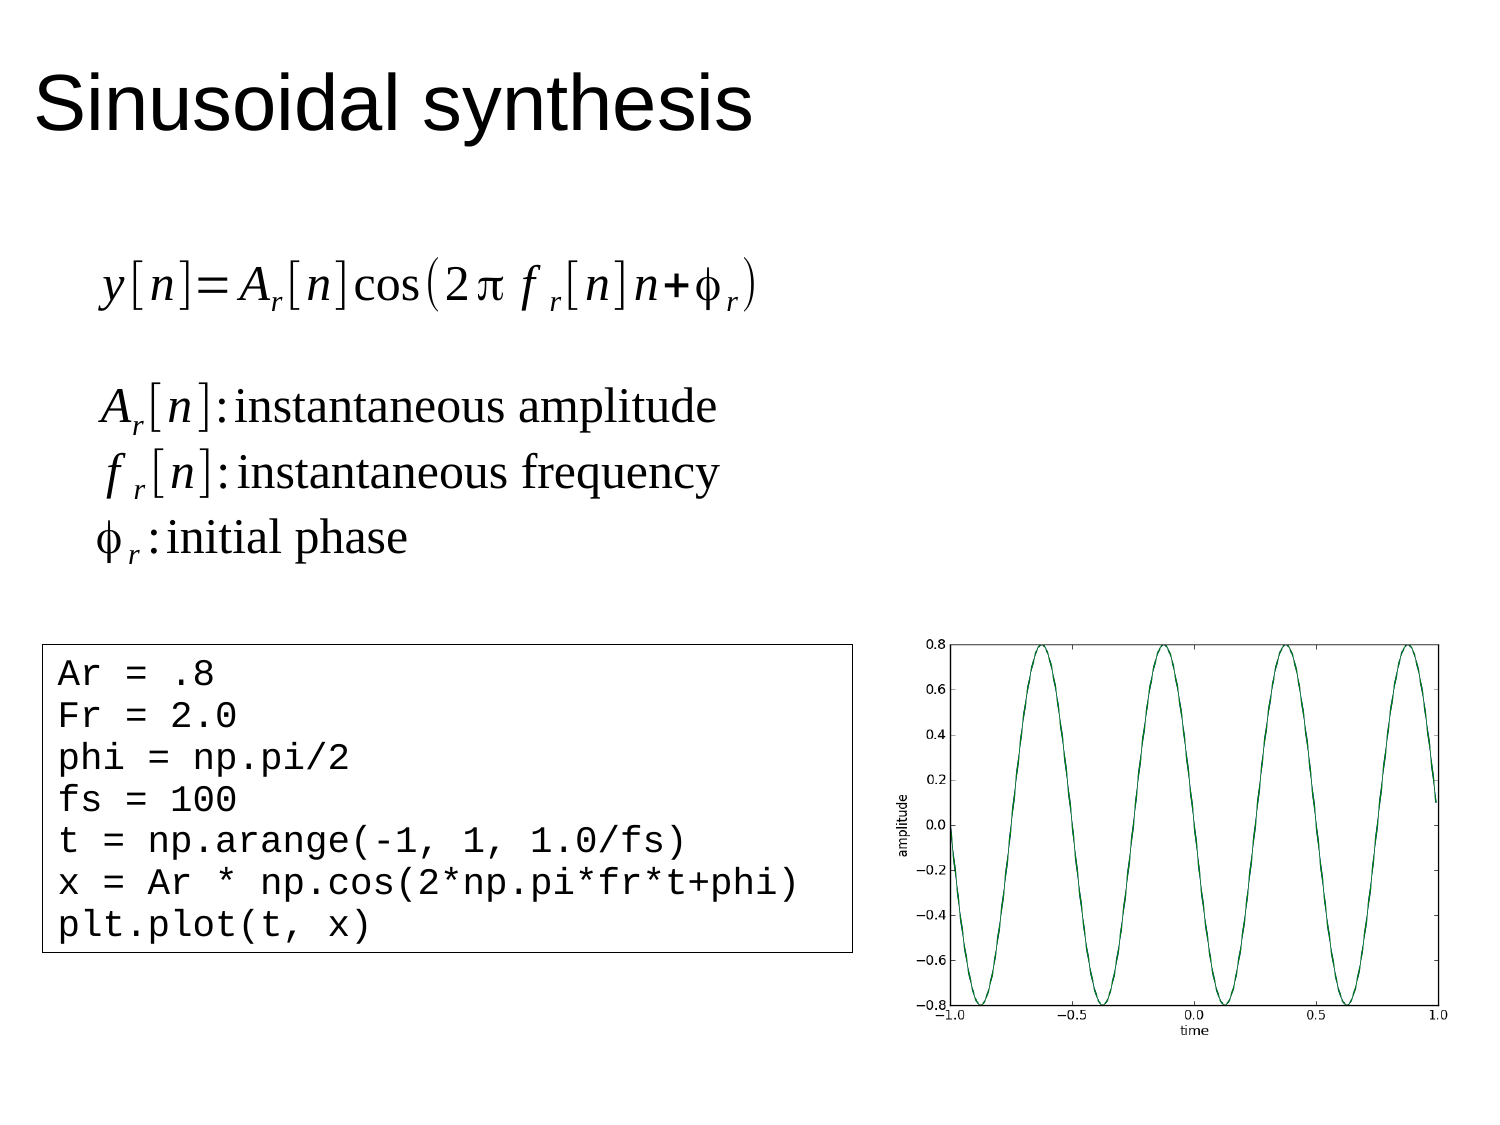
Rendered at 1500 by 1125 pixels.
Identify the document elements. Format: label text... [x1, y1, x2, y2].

chart [90, 253, 765, 572]
text_box Ar = .8 Fr = 2.0 phi = np.pi/2 fs = 100 t = np.arange(-1, 1, 1.0/fs) x = Ar * np.cos(2*np.pi*fr*t+phi) plt.plot(t, x) [42, 644, 853, 953]
title Sinusoidal synthesis [33, 9, 1384, 198]
picture [871, 599, 1500, 1051]
